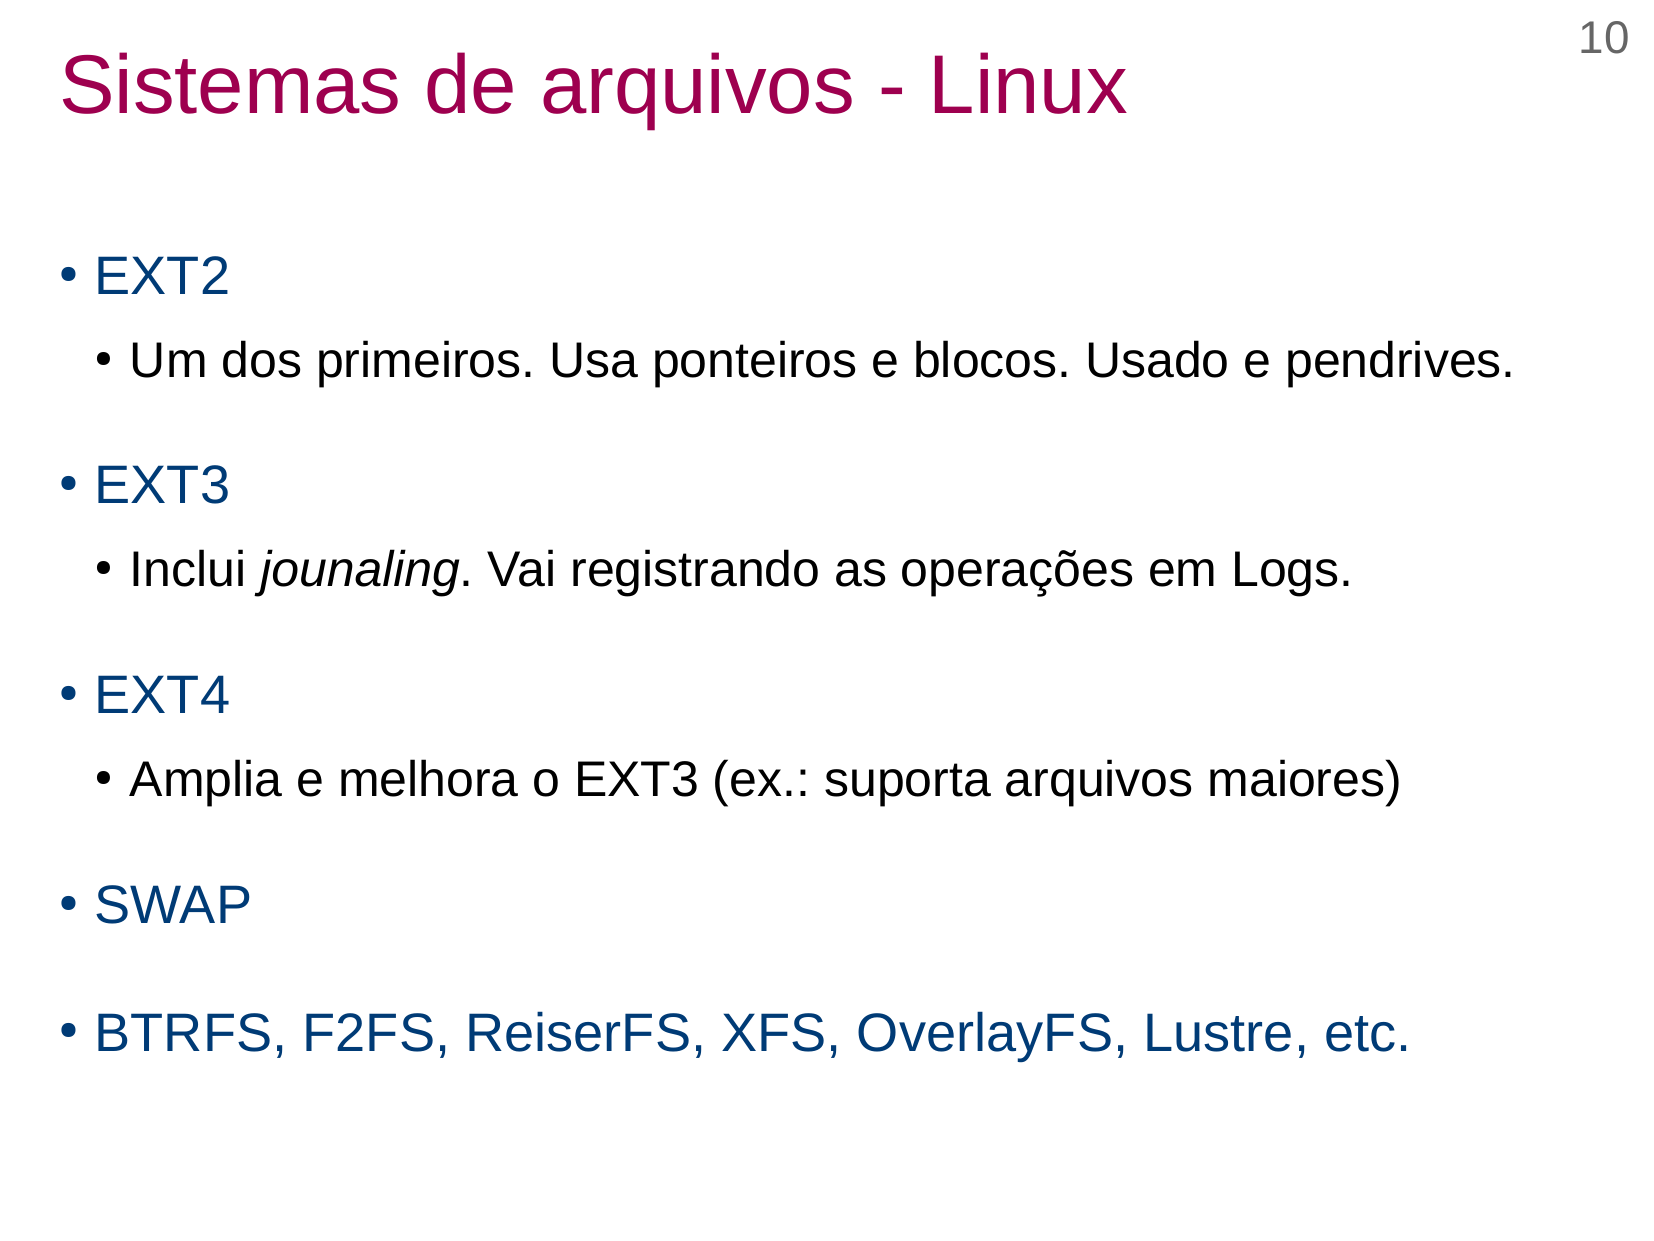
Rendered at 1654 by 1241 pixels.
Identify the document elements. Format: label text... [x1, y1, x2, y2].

list EXT2 Um dos primeiros. Usa ponteiros e blocos. Usado e pendrives. EXT3 Inclui jounaling. Vai registrando as operações em Logs. EXT4 Amplia e melhora o EXT3 (ex.: suporta arquivos maiores) SWAP BTRFS, F2FS, ReiserFS, XFS, OverlayFS, Lustre, etc. [59, 236, 1595, 1211]
title Sistemas de arquivos - Linux [59, 29, 1595, 148]
